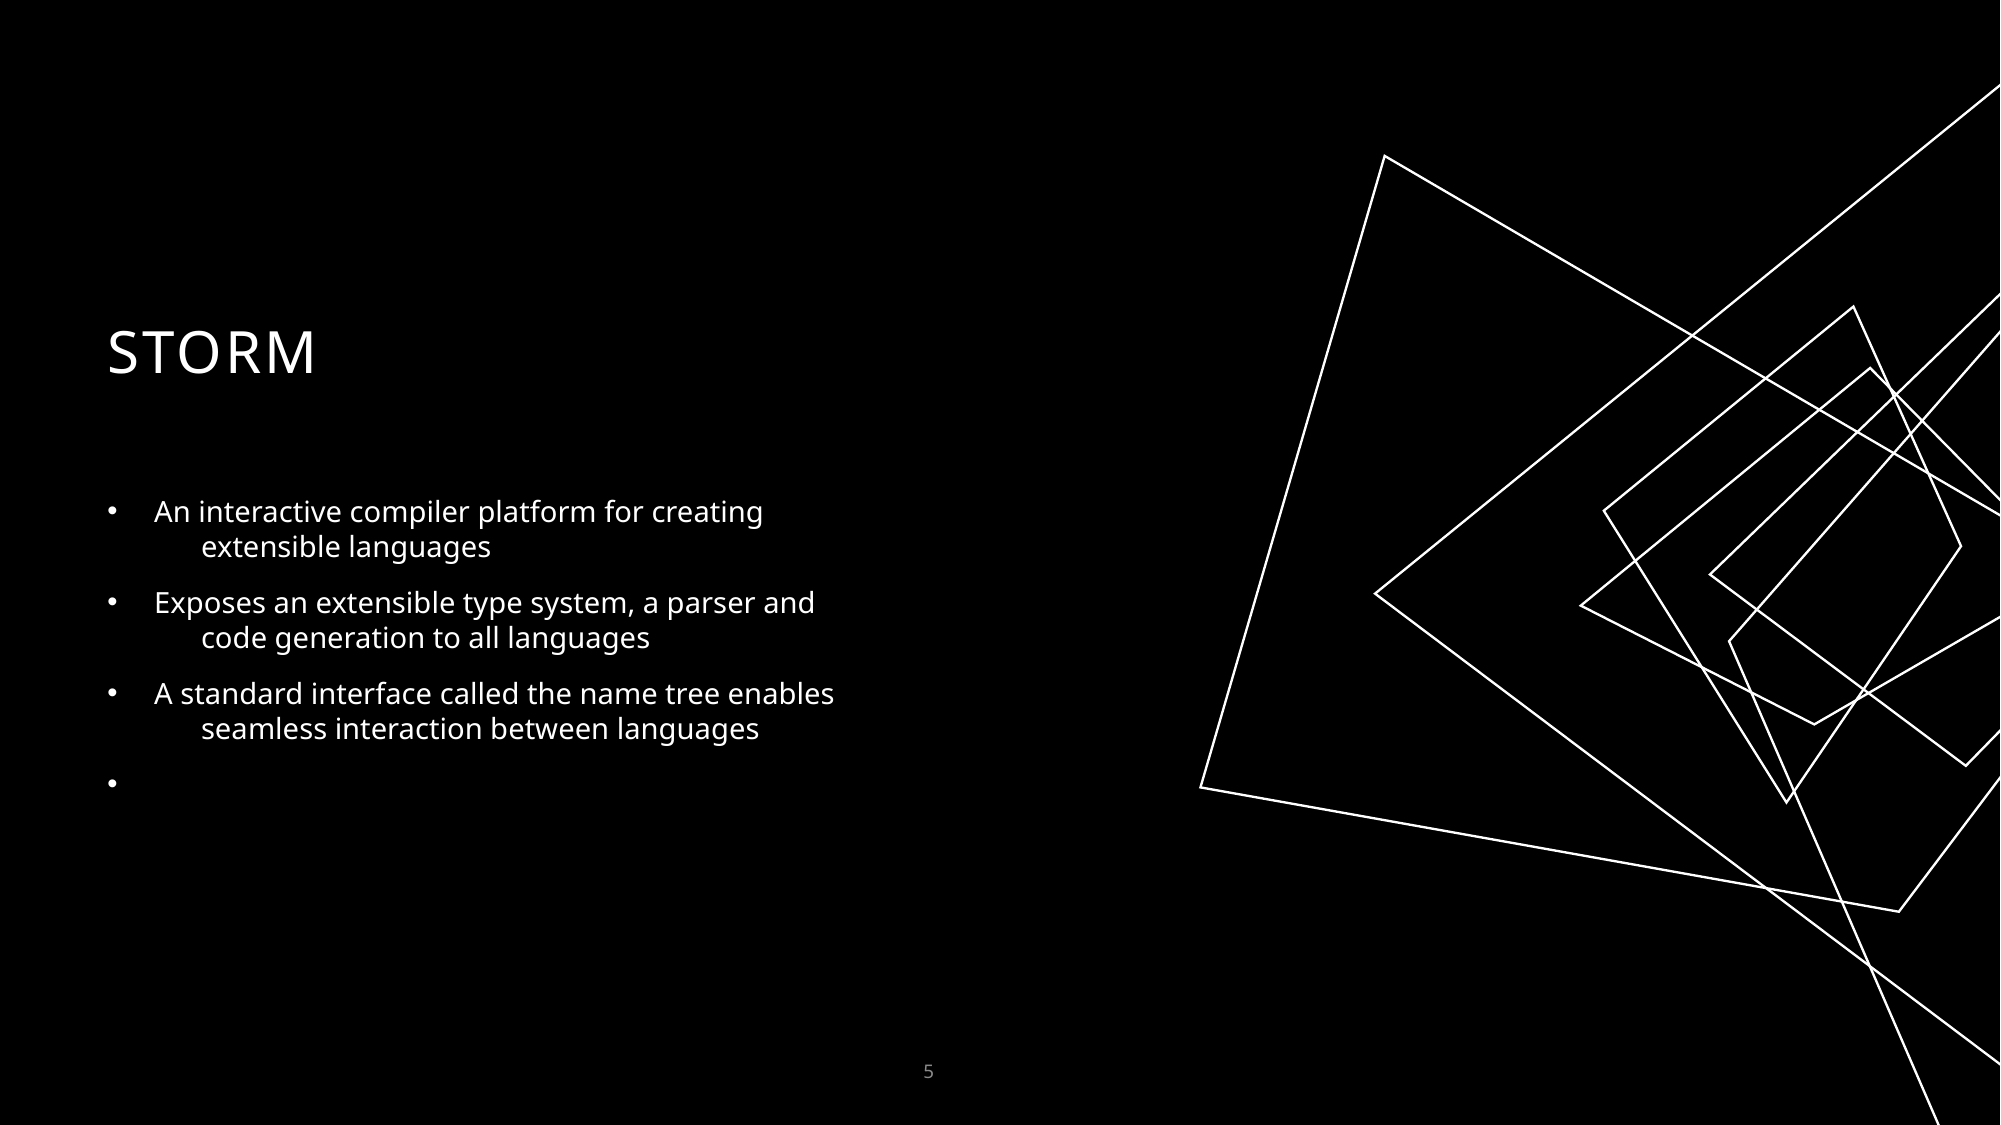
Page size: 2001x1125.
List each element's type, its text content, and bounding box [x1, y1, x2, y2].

slide_number 5 [908, 1042, 1071, 1103]
list An interactive compiler platform for creating extensible languages Exposes an extensible type system, a parser and code generation to all languages A standard interface called the name tree enables seamless interaction between languages [92, 485, 883, 1056]
title Storm [92, 308, 604, 464]
